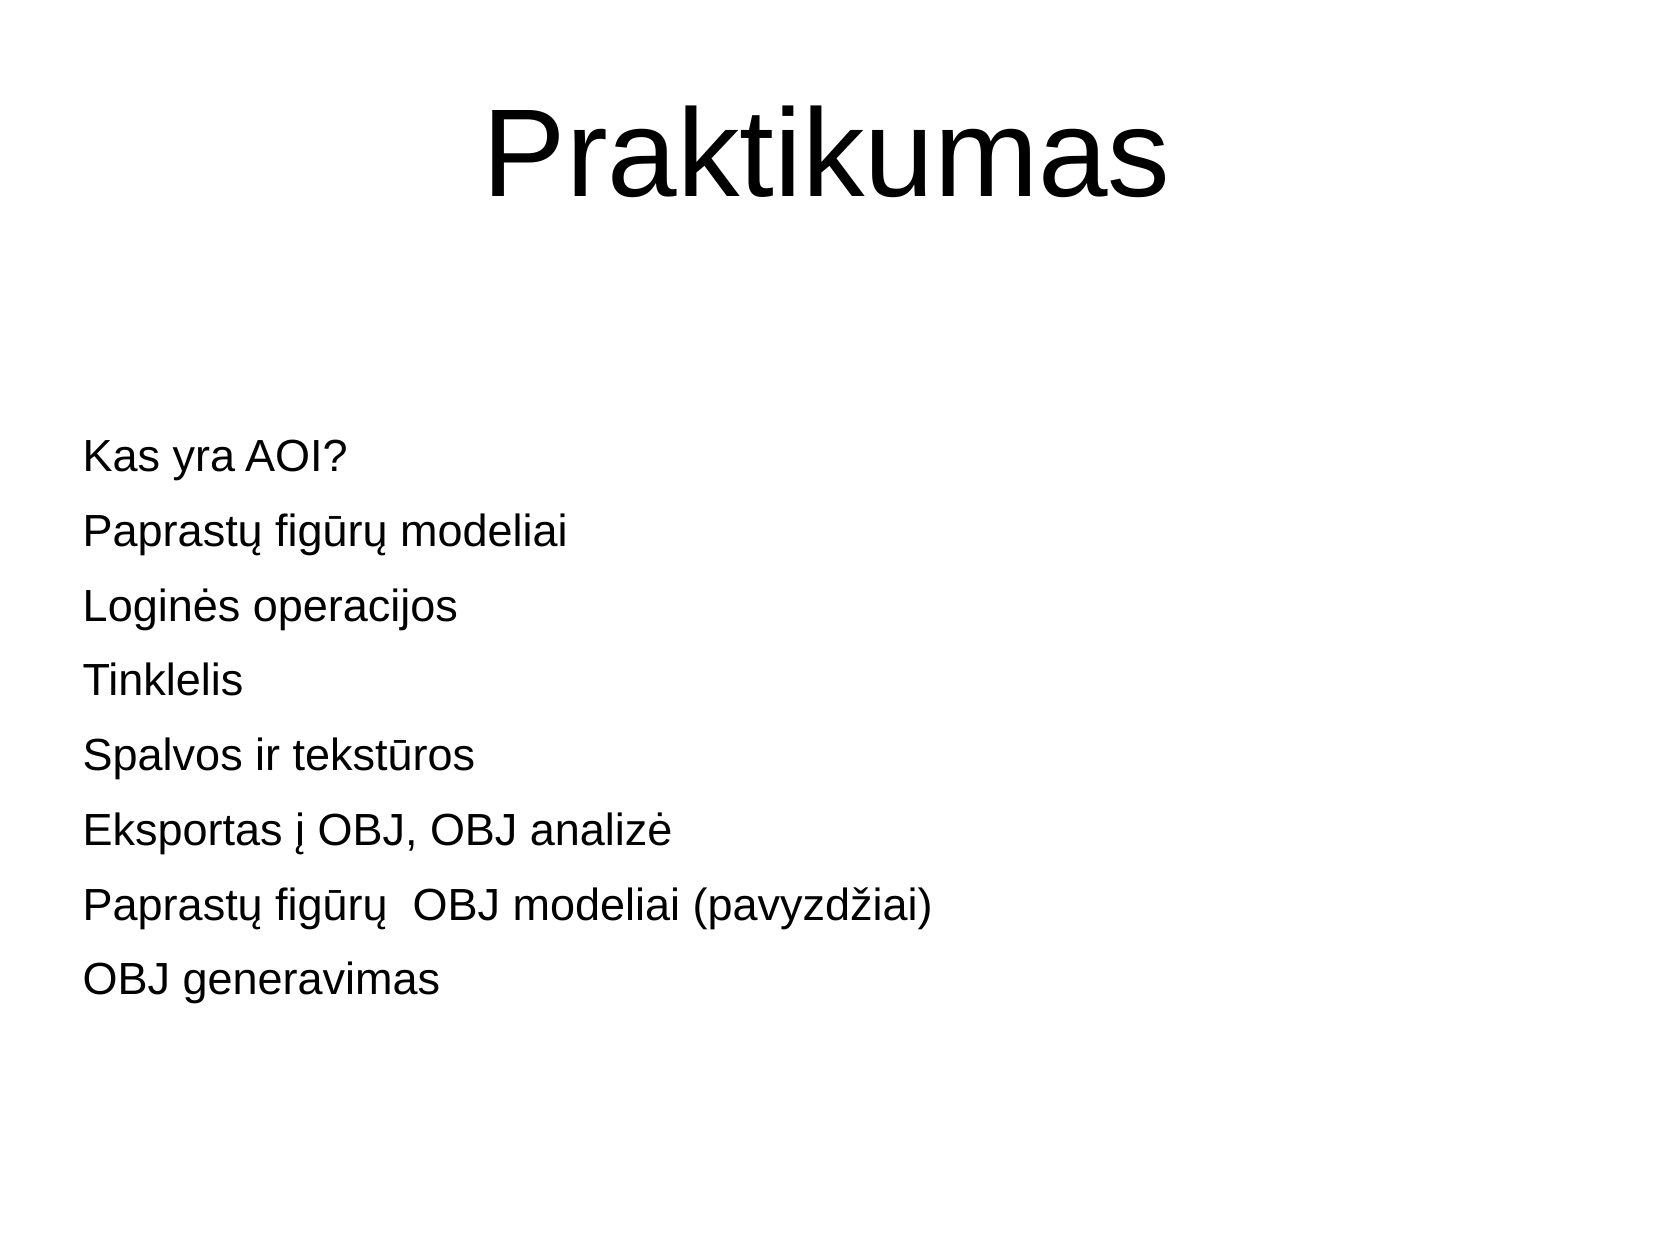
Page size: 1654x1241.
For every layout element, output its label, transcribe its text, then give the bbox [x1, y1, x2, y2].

title Praktikumas [82, 49, 1571, 257]
list Kas yra AOI? Paprastų figūrų modeliai Loginės operacijos Tinklelis Spalvos ir tekstūros Eksportas į OBJ, OBJ analizė Paprastų figūrų OBJ modeliai (pavyzdžiai) OBJ generavimas [82, 290, 1571, 1010]
